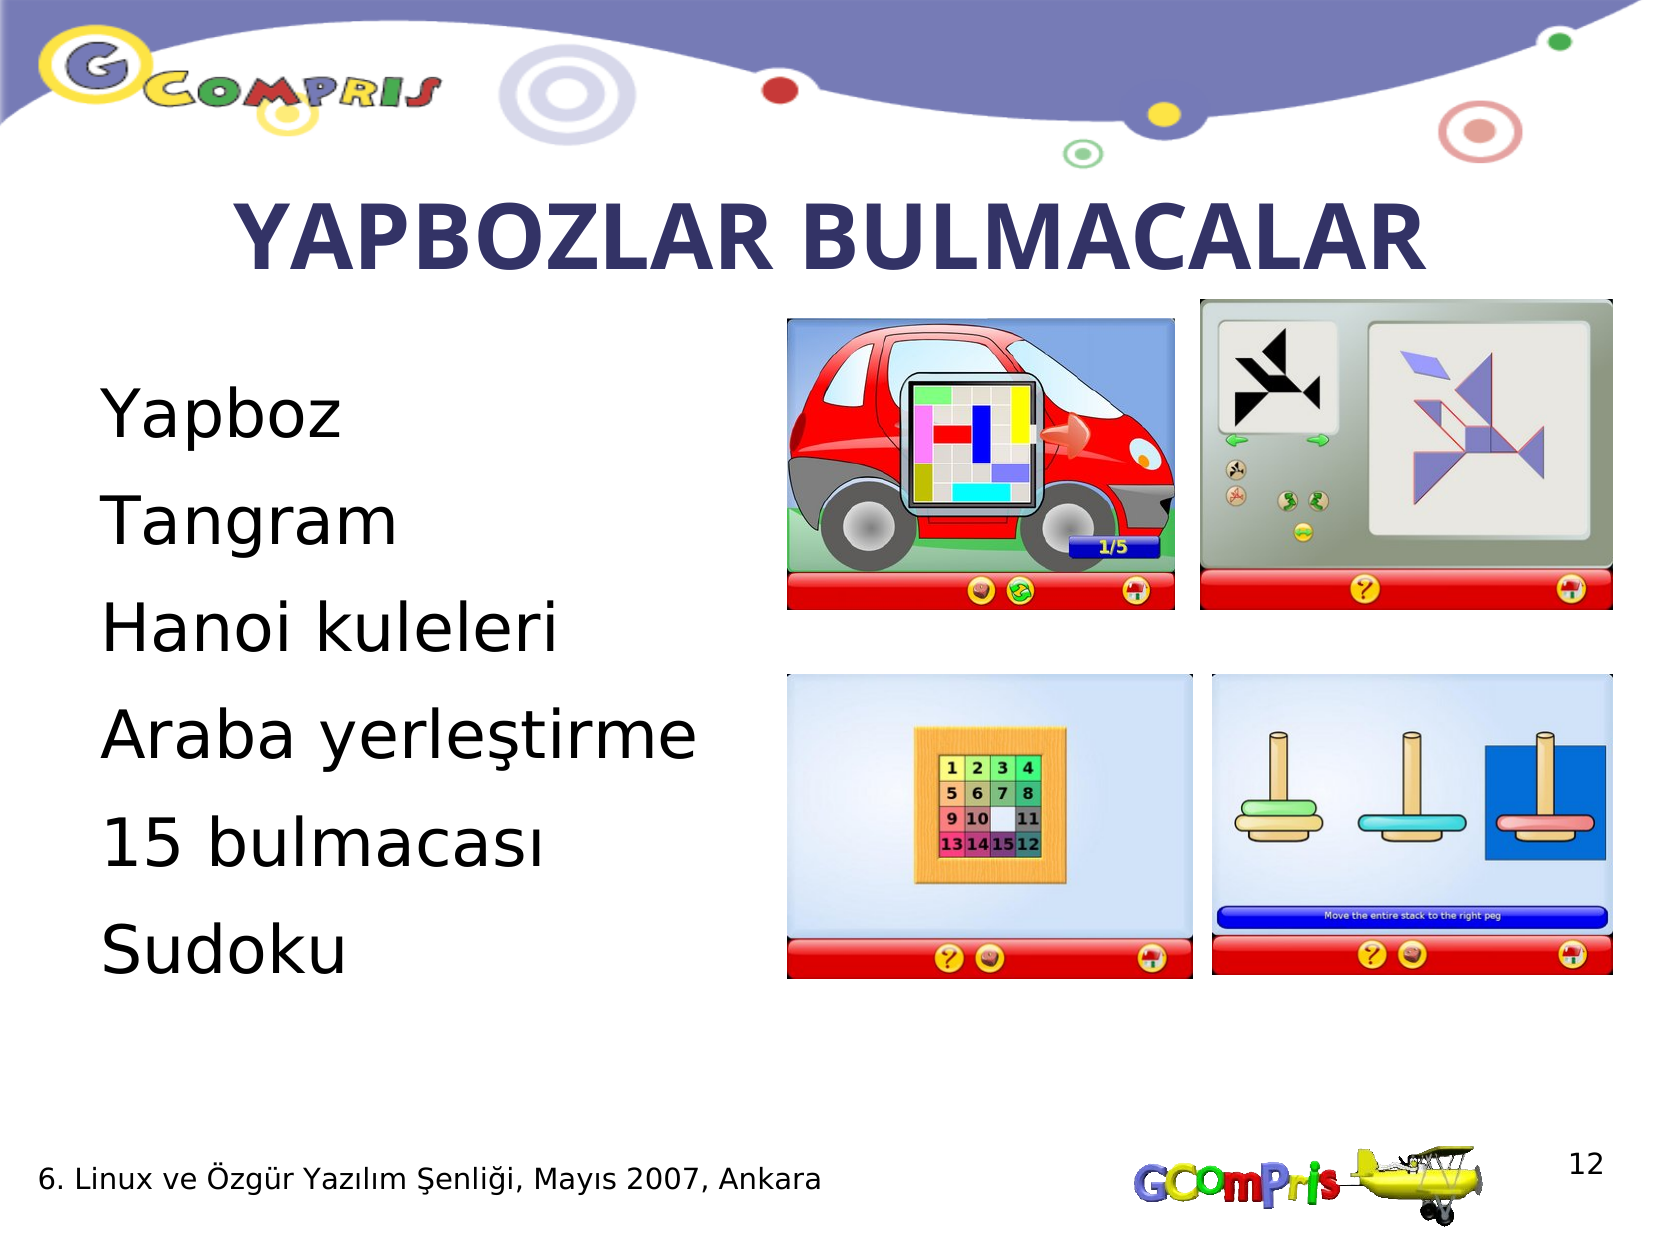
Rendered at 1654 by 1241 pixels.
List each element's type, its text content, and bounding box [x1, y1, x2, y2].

title YAPBOZLAR BULMACALAR [86, 130, 1576, 338]
picture [787, 674, 1193, 979]
picture [0, 0, 1654, 192]
picture [1200, 299, 1613, 610]
picture [1125, 1124, 1494, 1238]
list Yapboz Tangram Hanoi kuleleri Araba yerleştirme 15 bulmacası Sudoku [82, 375, 1571, 1094]
picture [787, 318, 1175, 610]
picture [1212, 674, 1613, 976]
